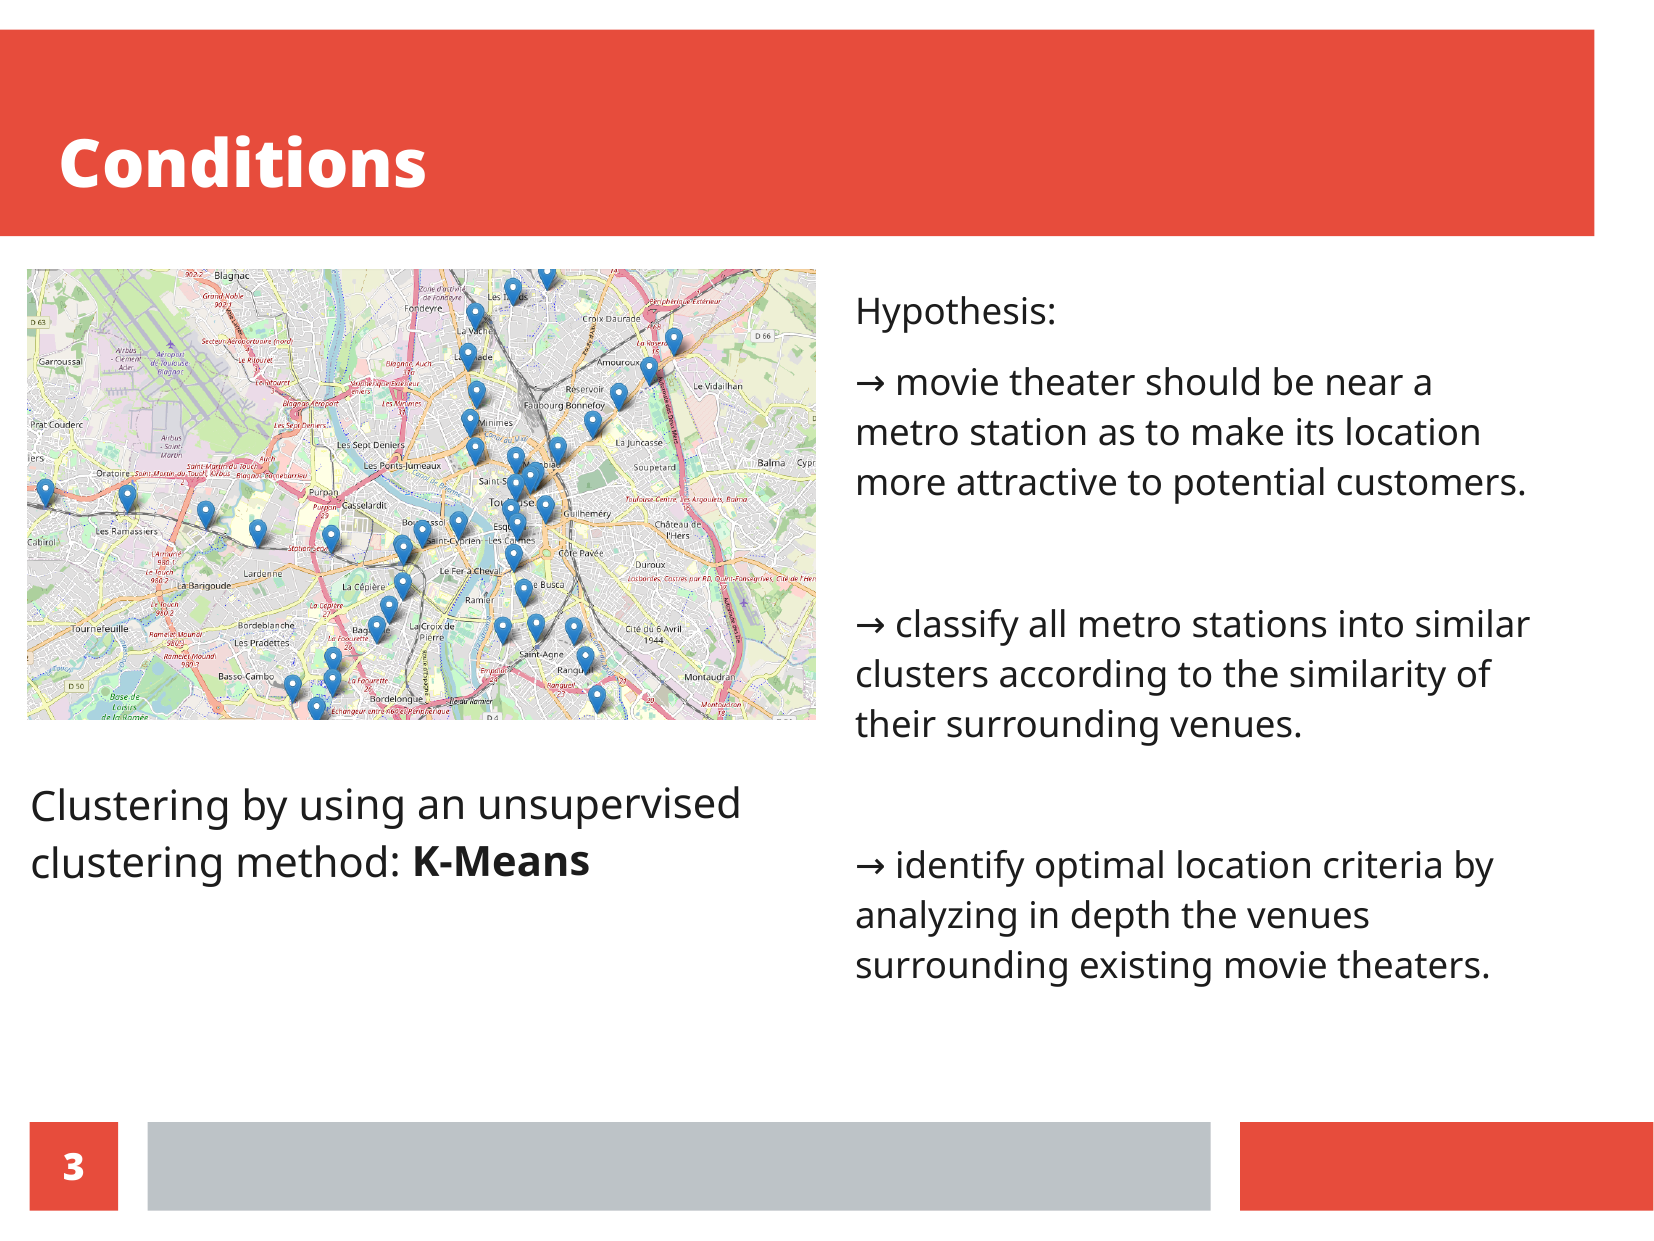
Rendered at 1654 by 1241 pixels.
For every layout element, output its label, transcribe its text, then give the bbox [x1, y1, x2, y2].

list Hypothesis: → movie theater should be near a metro station as to make its location more attractive to potential customers. → classify all metro stations into similar clusters according to the similarity of their surrounding venues. → identify optimal location criteria by analyzing in depth the venues surrounding existing movie theaters. [855, 285, 1535, 1053]
picture [26, 269, 816, 721]
title Conditions [59, 59, 1595, 207]
list Clustering by using an unsupervised clustering method: K-Means [30, 773, 751, 1241]
